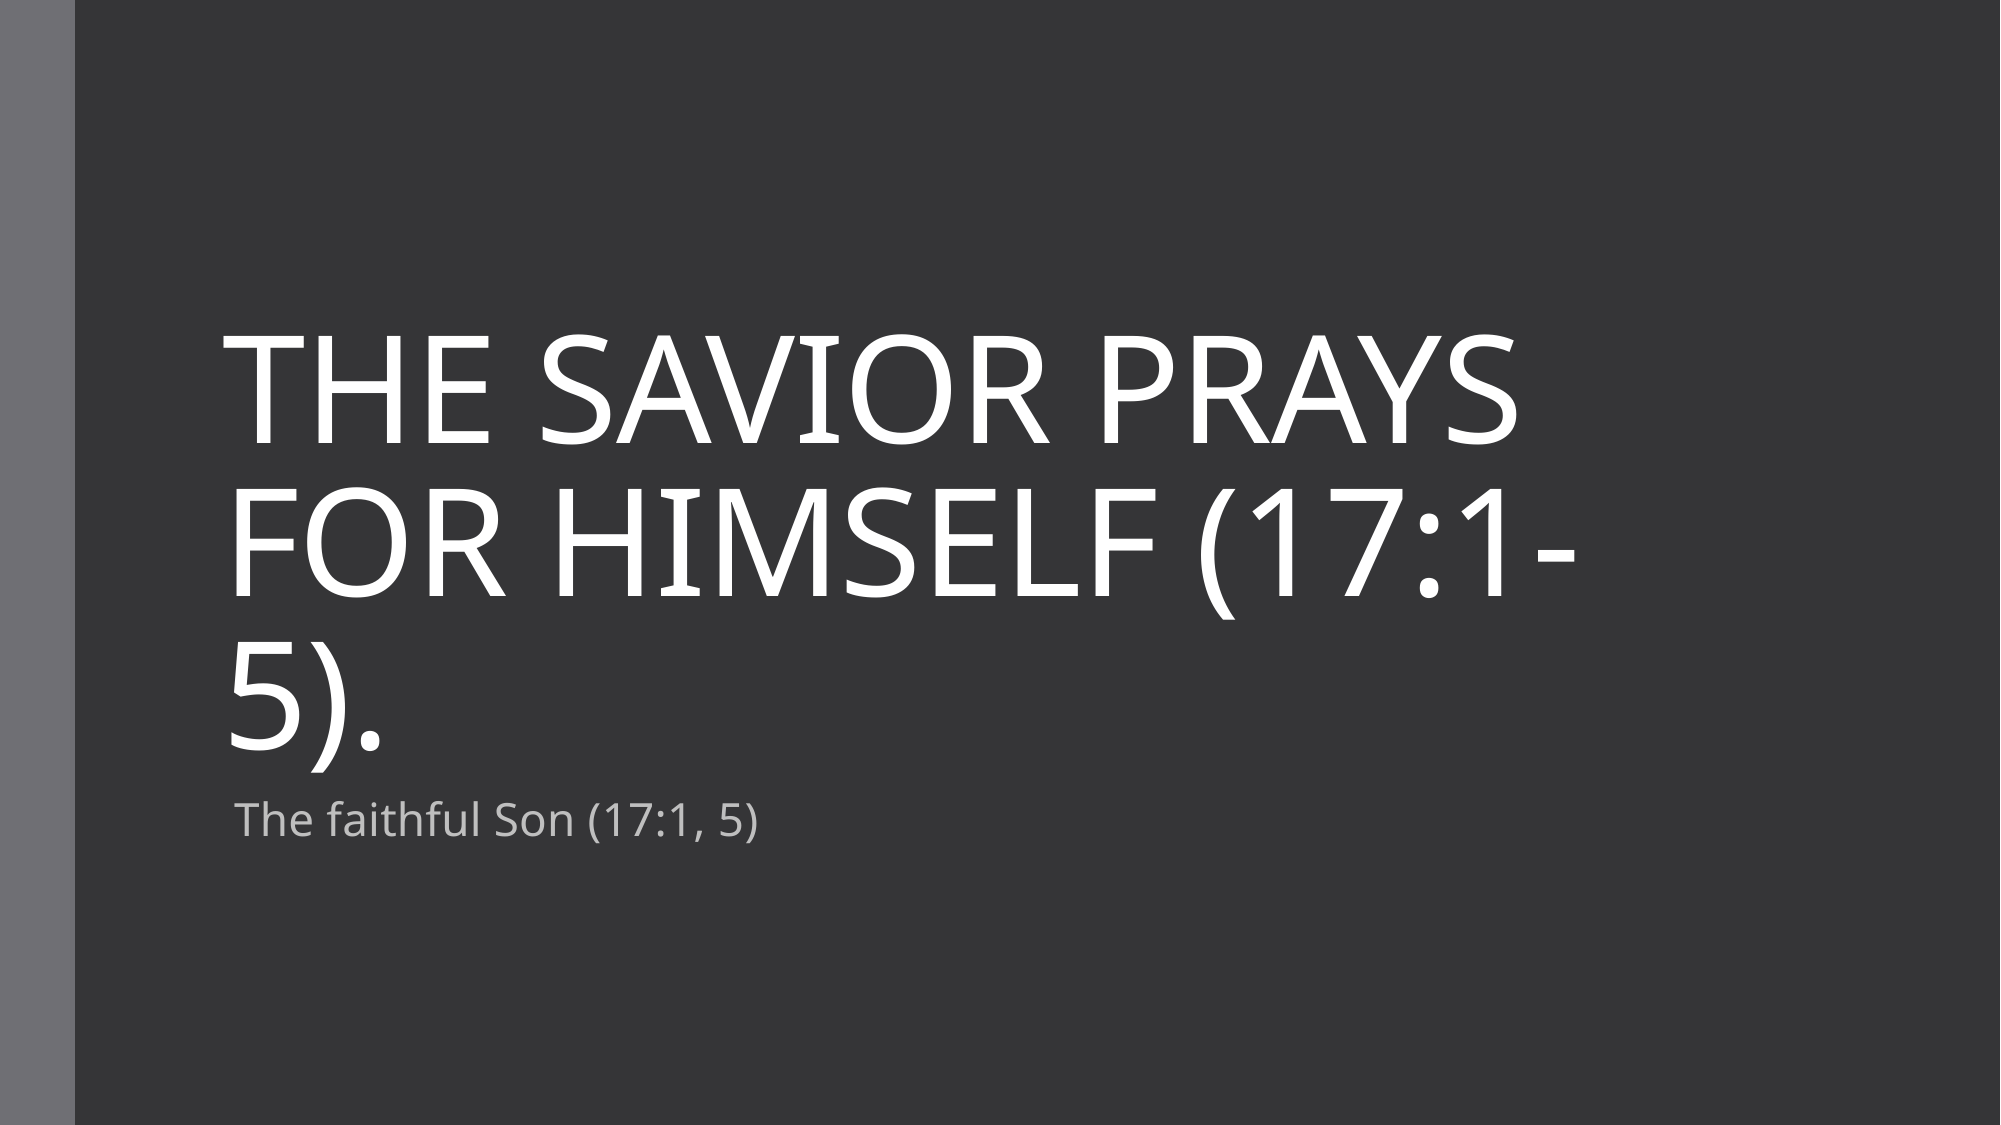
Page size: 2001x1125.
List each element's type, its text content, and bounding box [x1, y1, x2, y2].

title THE SAVIOR PRAYS FOR HIMSELF (17:1-5). [206, 124, 1752, 787]
subtitle The faithful Son (17:1, 5) [206, 787, 1752, 1066]
